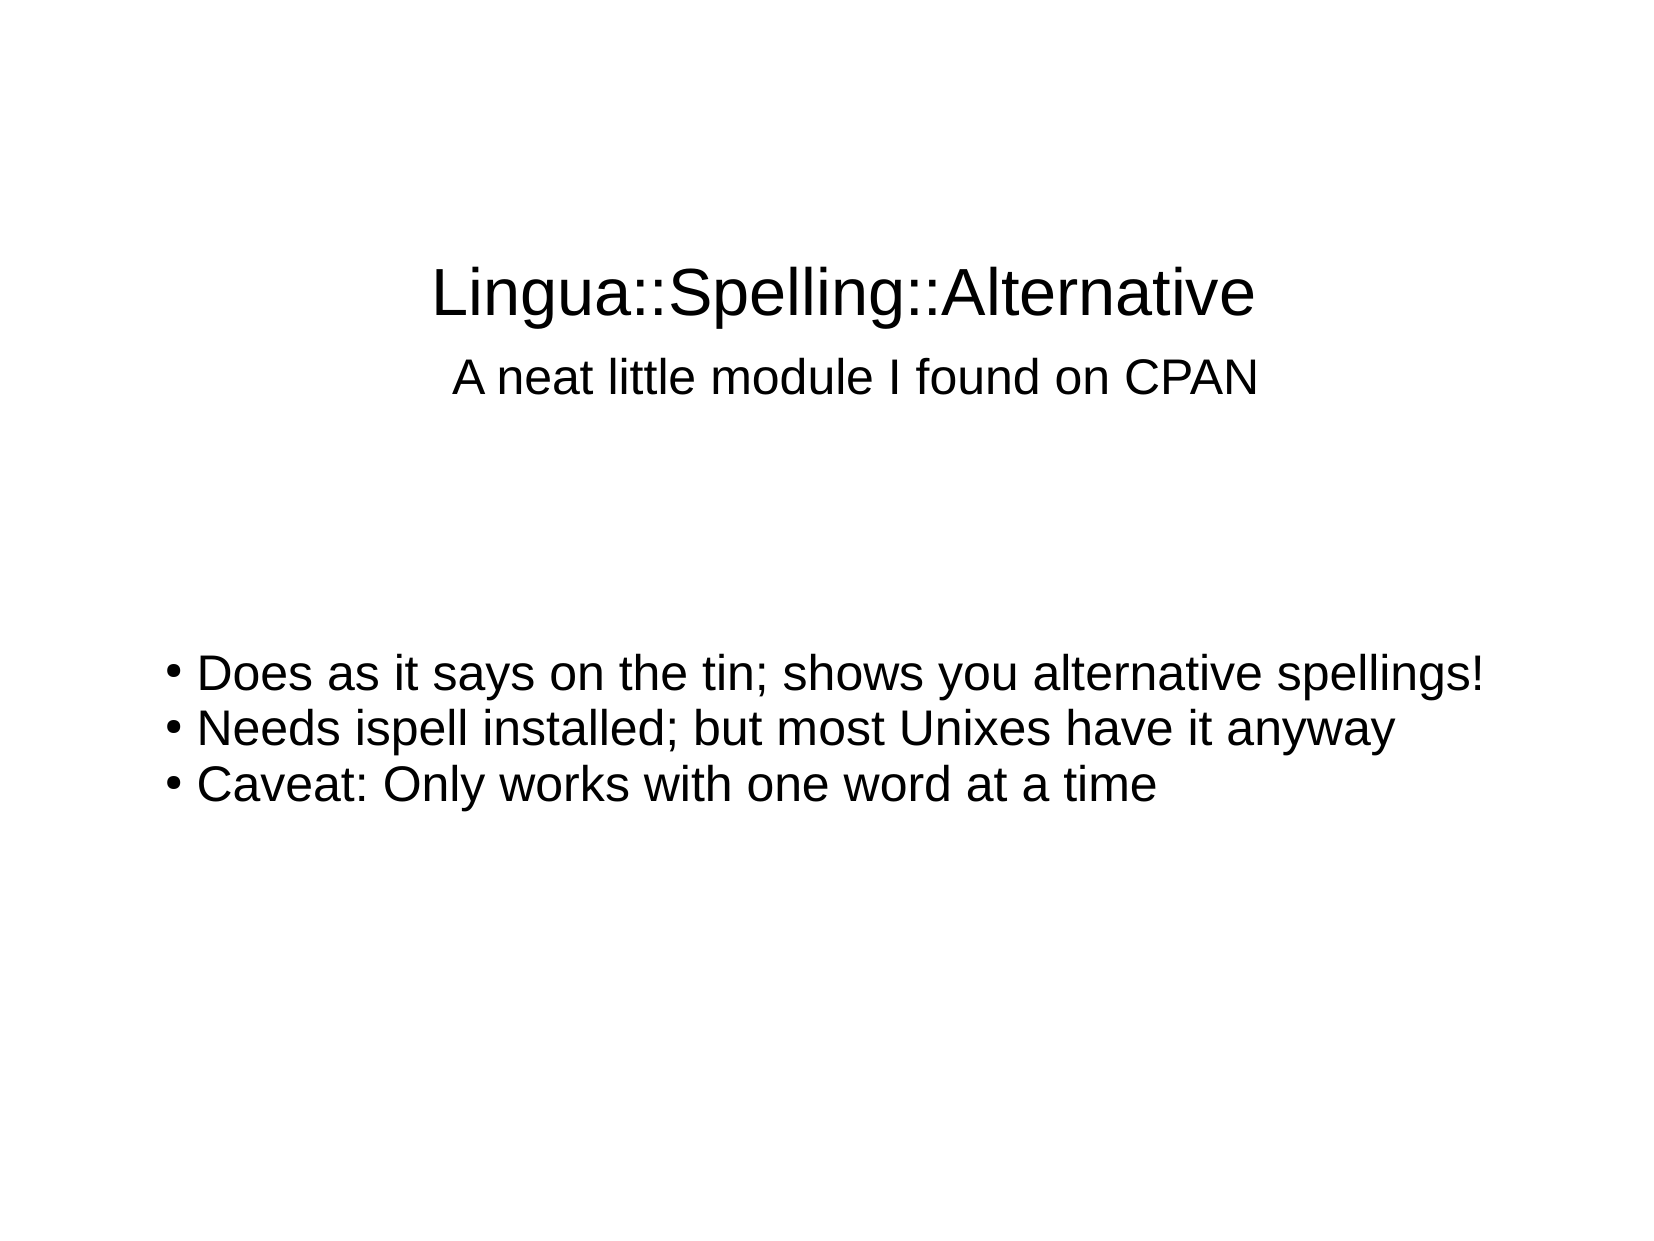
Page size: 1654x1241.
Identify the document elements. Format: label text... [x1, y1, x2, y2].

text_box Does as it says on the tin; shows you alternative spellings! Needs ispell installed; but most Unixes have it anyway Caveat: Only works with one word at a time [150, 637, 1501, 820]
text_box A neat little module I found on CPAN [437, 341, 1276, 413]
text_box Lingua::Spelling::Alternative [417, 247, 1276, 338]
